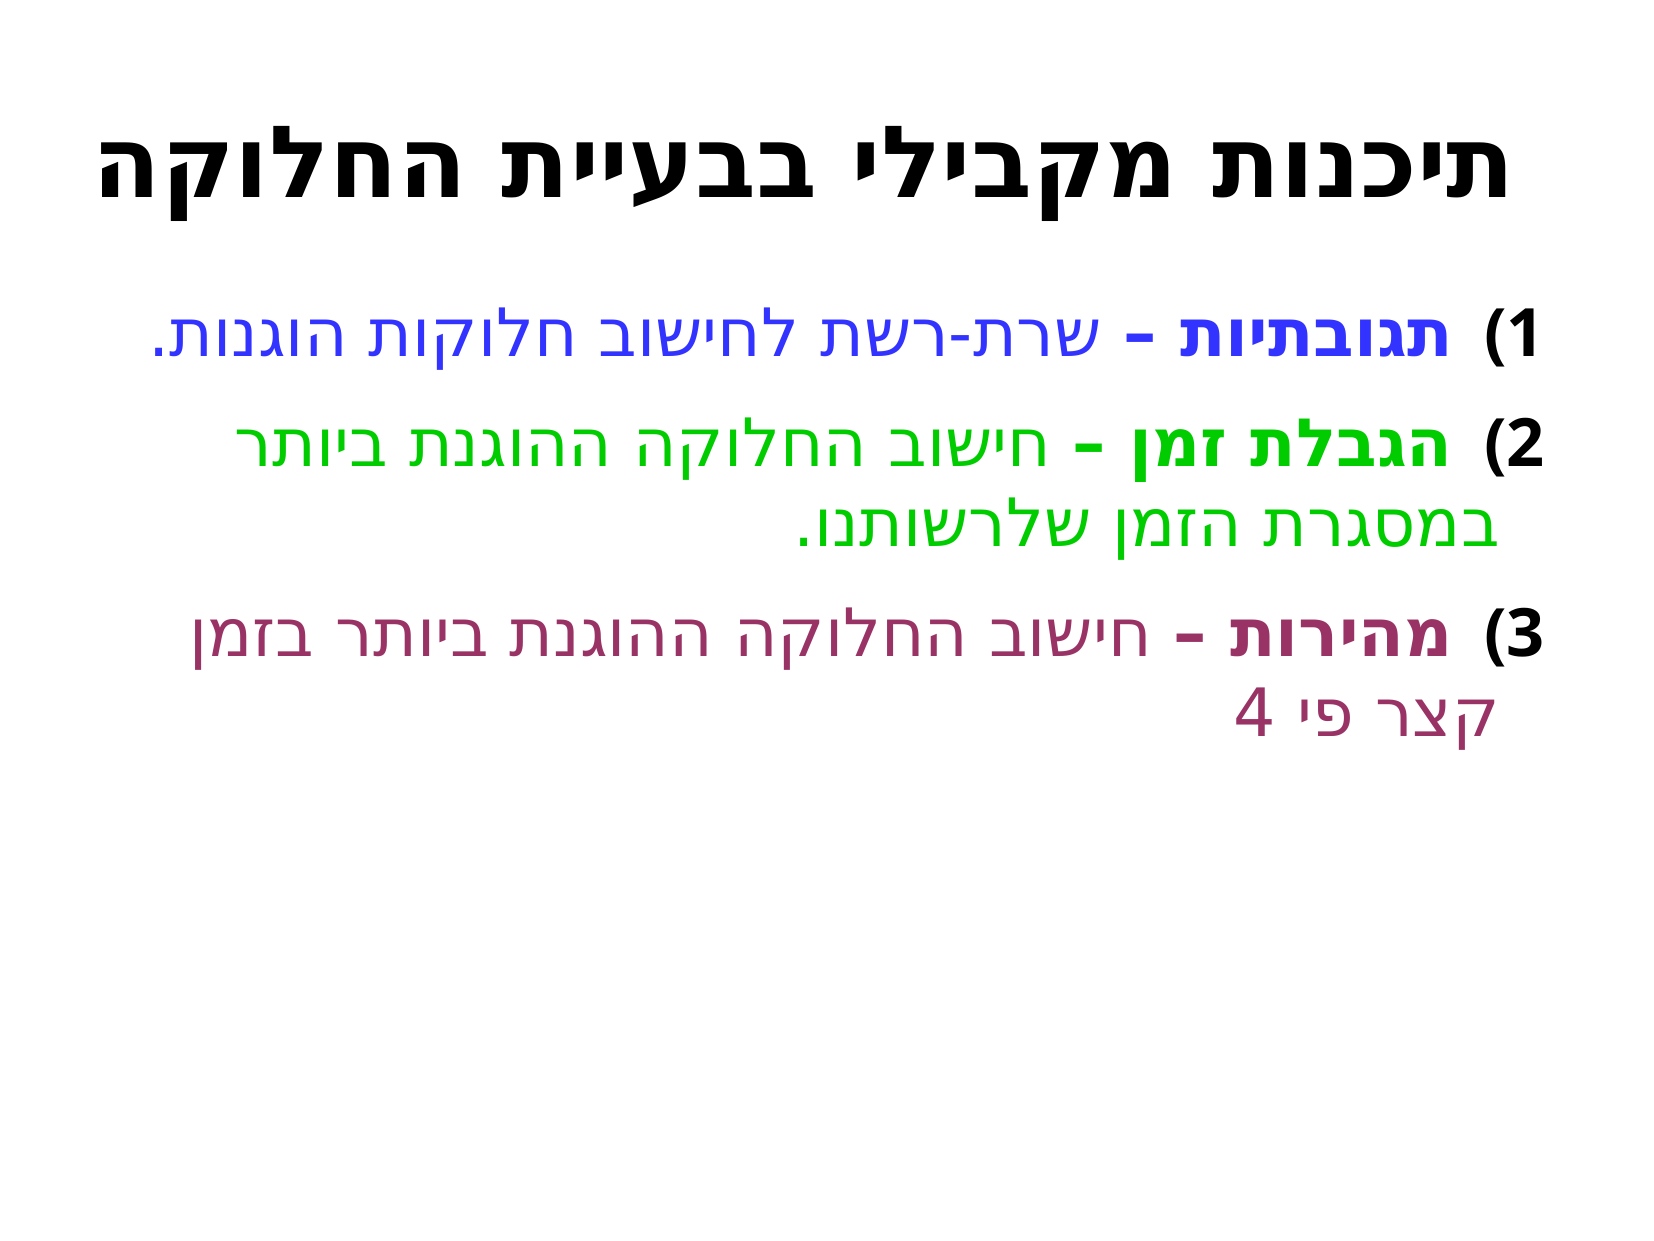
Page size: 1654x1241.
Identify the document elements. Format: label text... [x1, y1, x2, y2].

list תגובתיות – שרת-רשת לחישוב חלוקות הוגנות. הגבלת זמן – חישוב החלוקה ההוגנת ביותר במסגרת הזמן שלרשותנו. מהירות – חישוב החלוקה ההוגנת ביותר בזמן קצר פי 4 [82, 290, 1571, 1126]
title תיכנות מקבילי בבעיית החלוקה [63, 45, 1546, 271]
